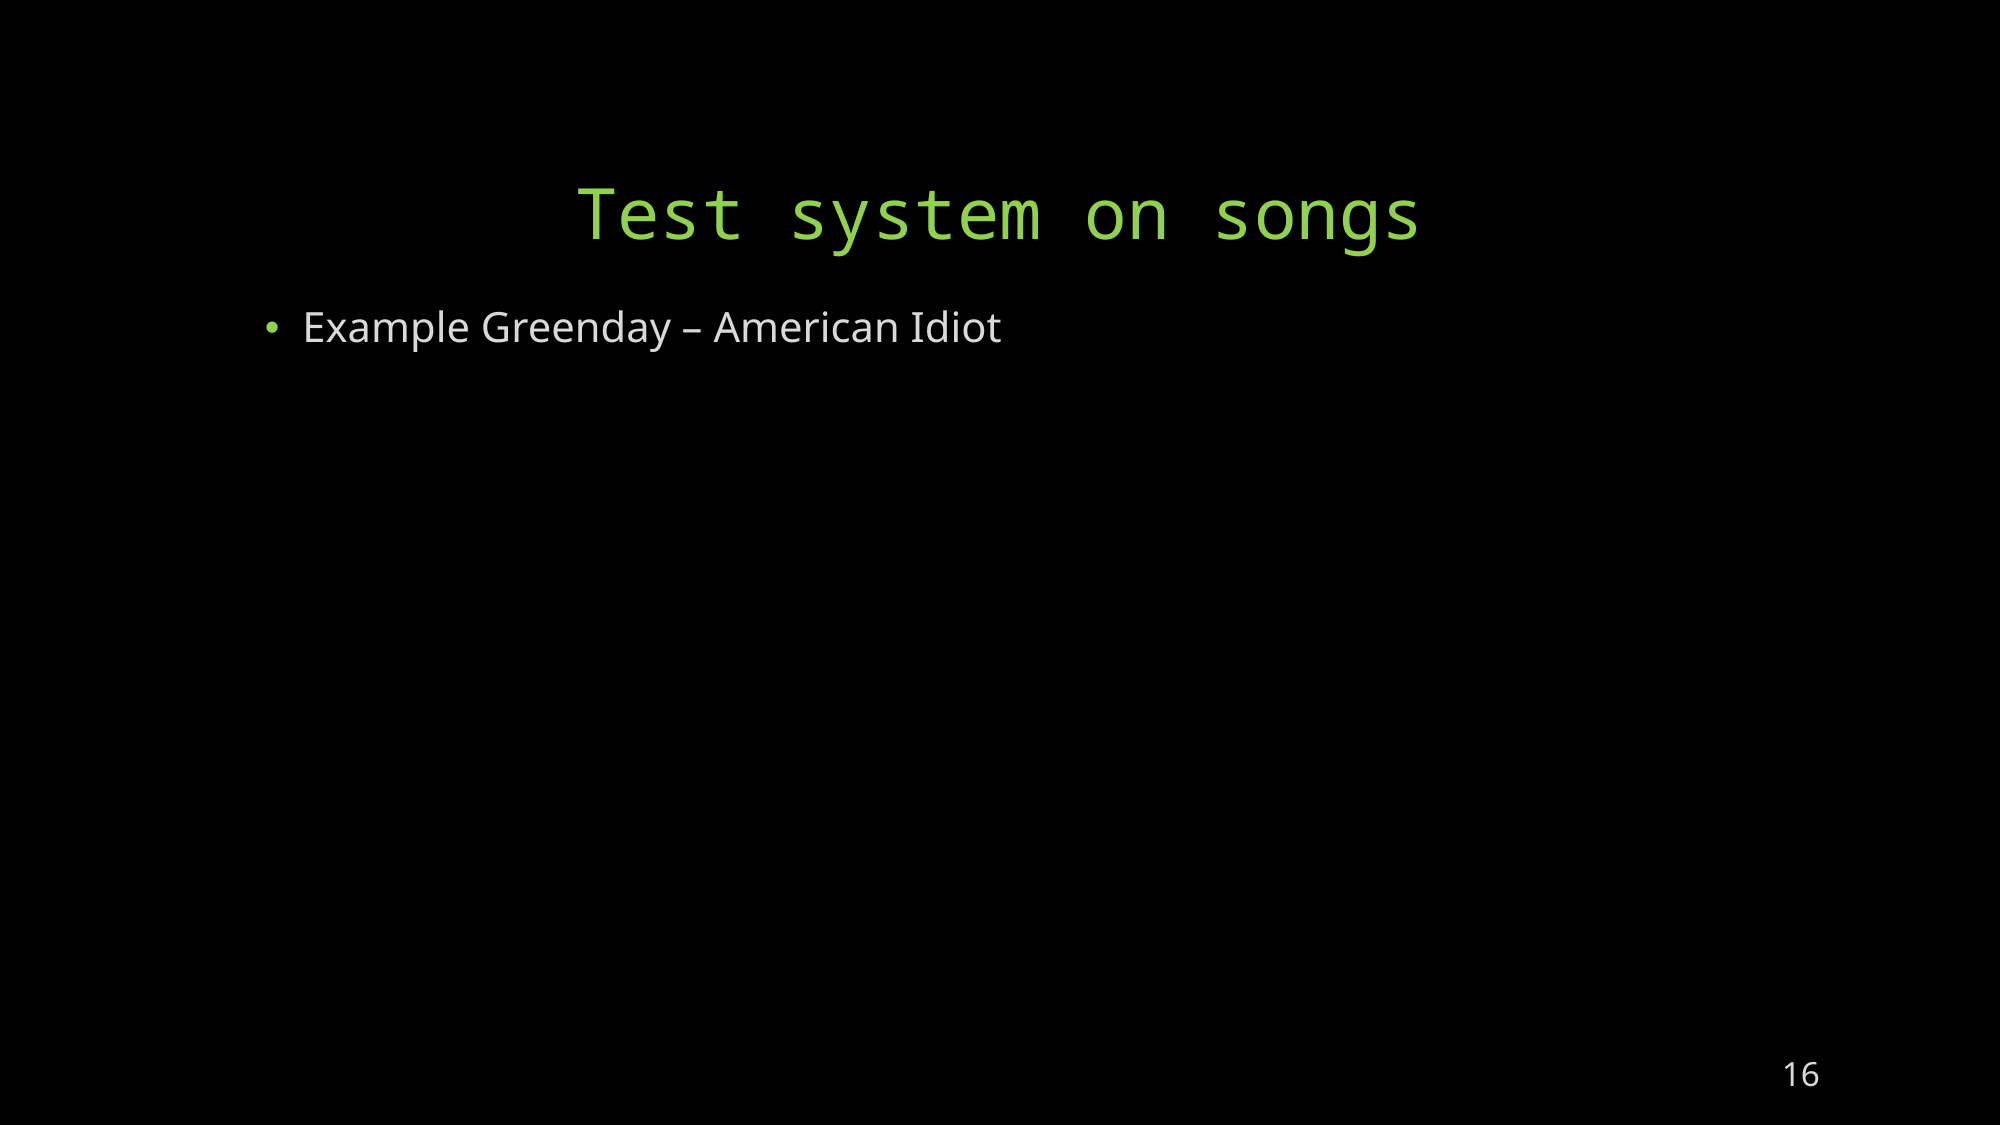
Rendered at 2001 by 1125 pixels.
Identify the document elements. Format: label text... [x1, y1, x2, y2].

text_box [1766, 1046, 1905, 1089]
list Example Greenday – American Idiot [249, 299, 1638, 1000]
title Test system on songs [249, 75, 1750, 263]
